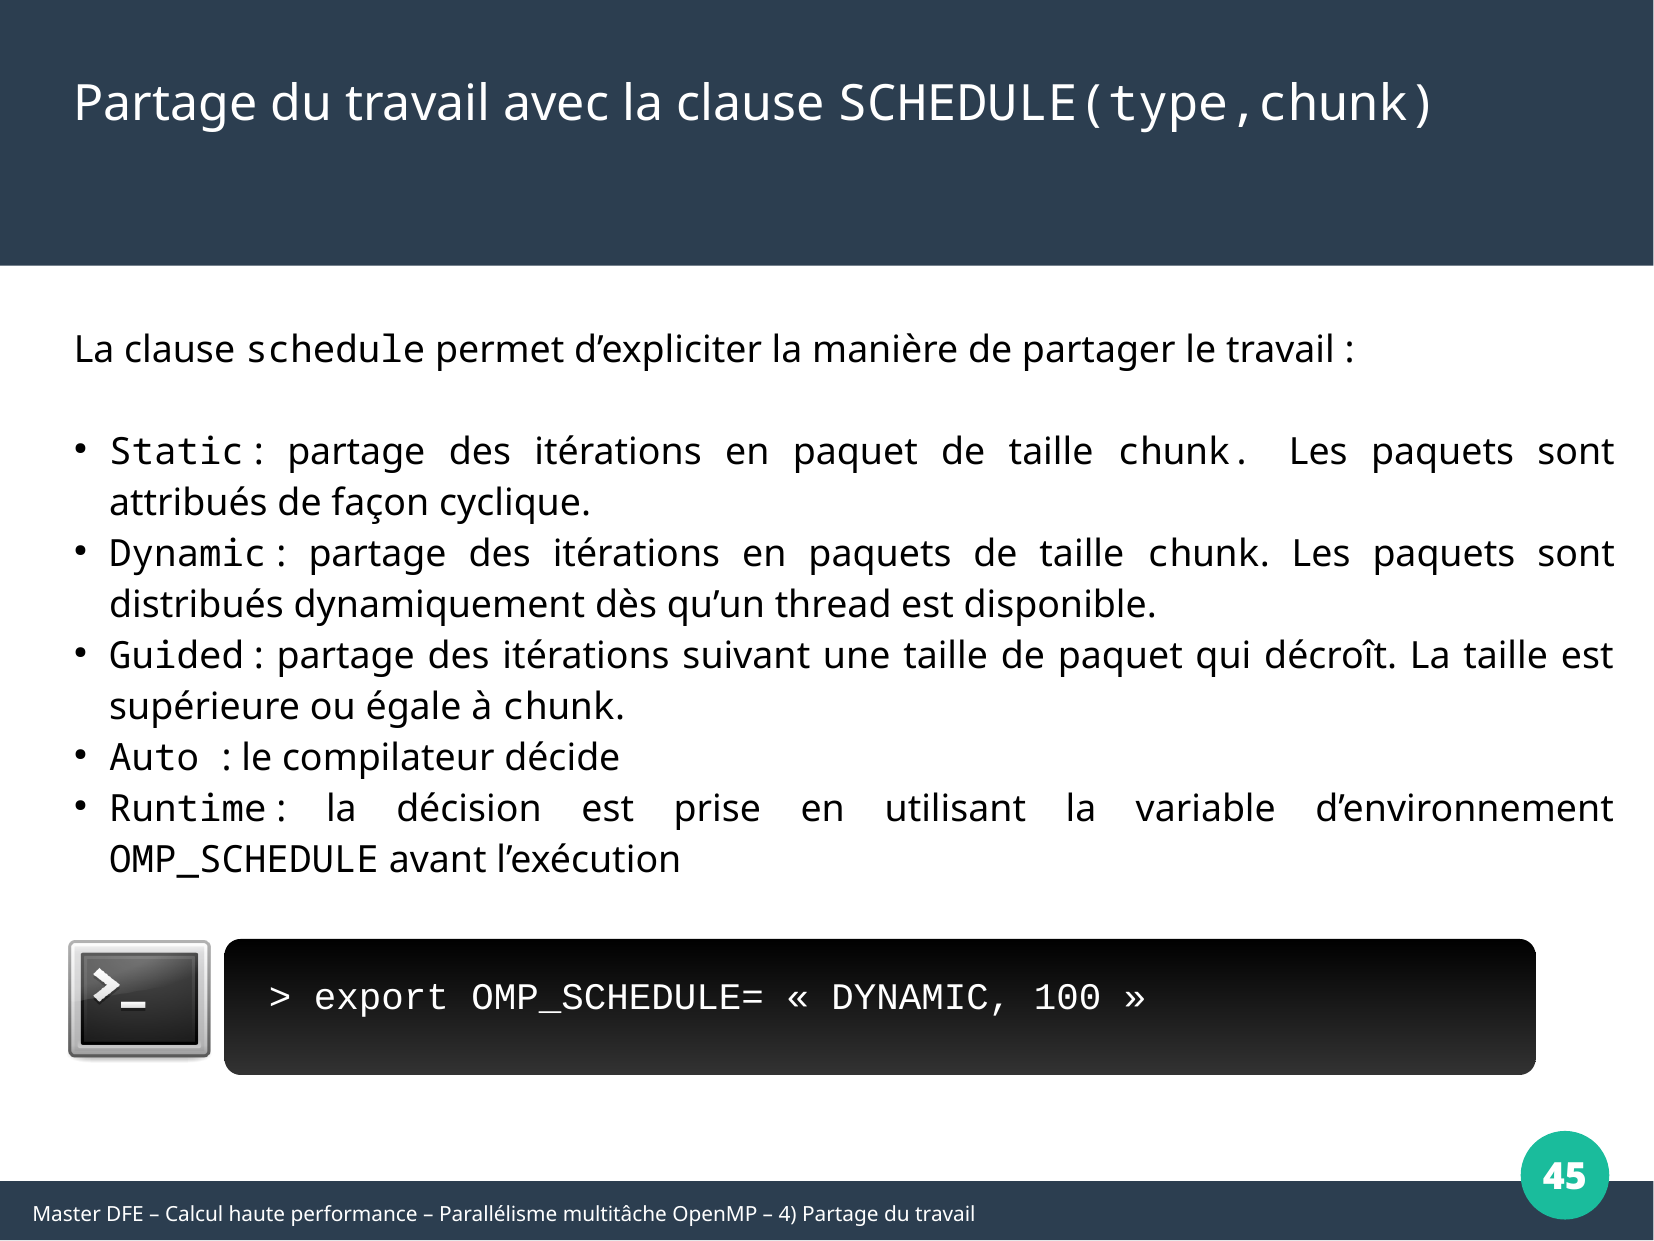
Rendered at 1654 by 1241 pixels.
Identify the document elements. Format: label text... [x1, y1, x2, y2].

text_box > export OMP_SCHEDULE= « DYNAMIC, 100 » [253, 970, 1524, 1064]
text_box [224, 938, 1536, 1075]
picture [65, 940, 213, 1063]
text_box La clause schedule permet d’expliciter la manière de partager le travail : Static : partage des itérations en paquet de taille chunk. Les paquets sont attribués de façon cyclique. Dynamic : partage des itérations en paquets de taille chunk. Les paquets sont distribués dynamiquement dès qu’un thread est disponible. Guided : partage des itérations suivant une taille de paquet qui décroît. La taille est supérieure ou égale à chunk. Auto : le compilateur décide Runtime : la décision est prise en utilisant la variable d’environnement OMP_SCHEDULE avant l’exécution [59, 314, 1630, 940]
text_box Master DFE – Calcul haute performance – Parallélisme multitâche OpenMP – 4) Partage du travail [17, 1191, 1436, 1235]
text_box Partage du travail avec la clause SCHEDULE(type,chunk) [59, 59, 1477, 209]
